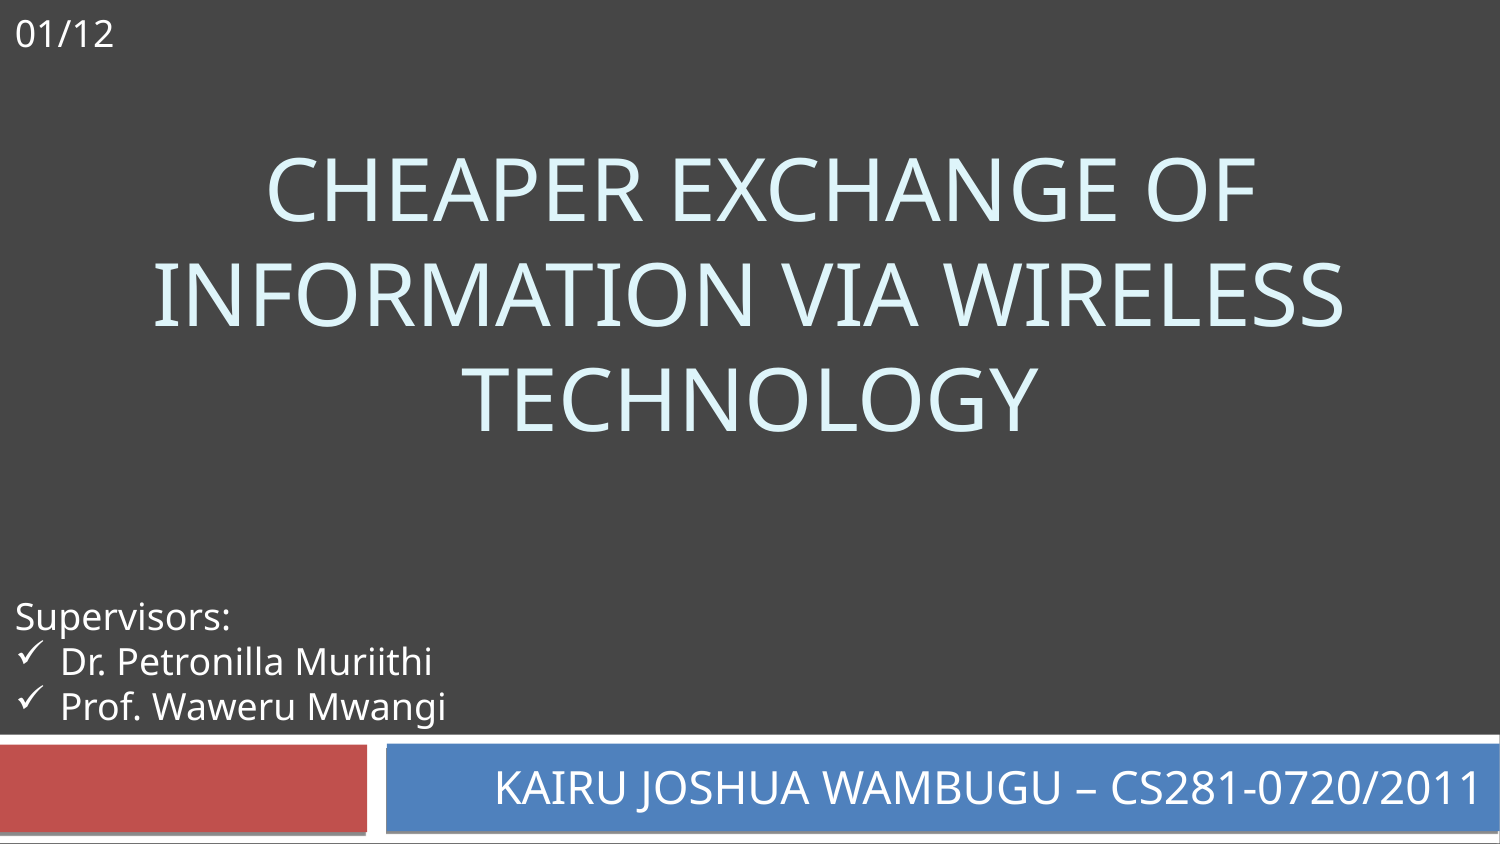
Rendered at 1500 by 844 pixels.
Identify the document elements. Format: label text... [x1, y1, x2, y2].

text_box KAIRU JOSHUA WAMBUGU – CS281-0720/2011 [387, 744, 1500, 829]
text_box Supervisors: Dr. Petronilla Muriithi Prof. Waweru Mwangi [0, 585, 586, 736]
text_box CHEAPER EXCHANGE OF INFORMATION VIA WIRELESS TECHNOLOGY [23, 222, 1477, 457]
text_box 01/12 [0, 0, 151, 64]
